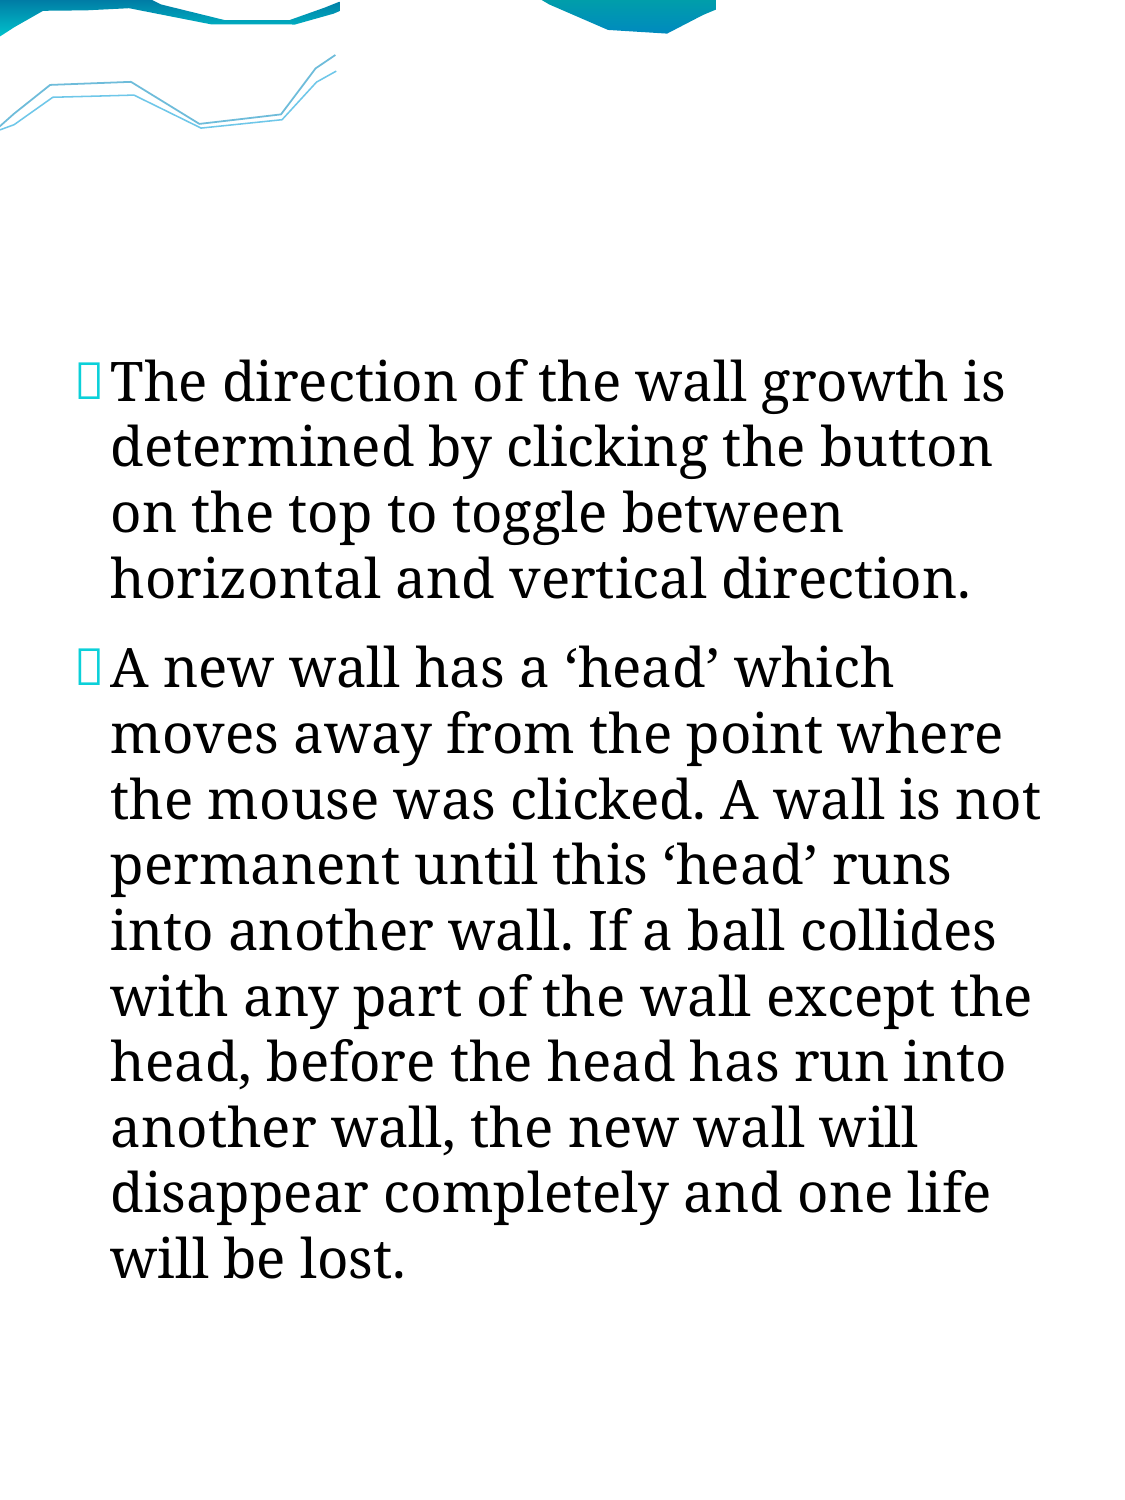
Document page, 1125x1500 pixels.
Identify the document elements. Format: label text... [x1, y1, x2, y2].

title [56, 154, 1069, 404]
list The direction of the wall growth is determined by clicking the button on the top to toggle between horizontal and vertical direction. A new wall has a ‘head’ which moves away from the point where the mouse was clicked. A wall is not permanent until this ‘head’ runs into another wall. If a ball collides with any part of the wall except the head, before the head has run into another wall, the new wall will disappear completely and one life will be lost. [59, 339, 1072, 1300]
